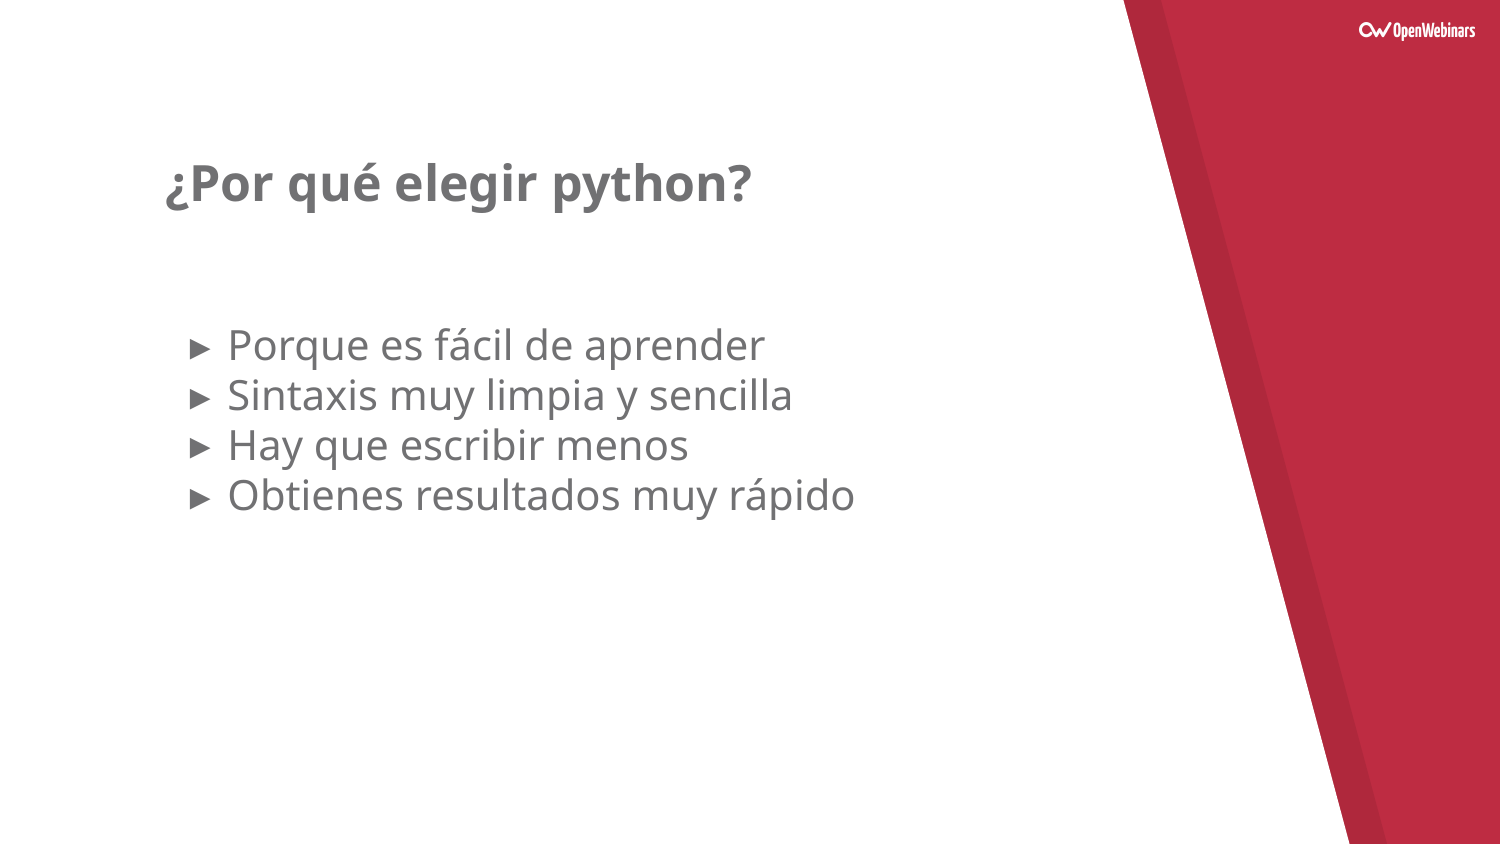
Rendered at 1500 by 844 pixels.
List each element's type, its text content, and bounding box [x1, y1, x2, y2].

list Porque es fácil de aprender Sintaxis muy limpia y sencilla Hay que escribir menos Obtienes resultados muy rápido [137, 246, 1011, 617]
title ¿Por qué elegir python? [137, 146, 1011, 227]
picture [1359, 22, 1475, 41]
